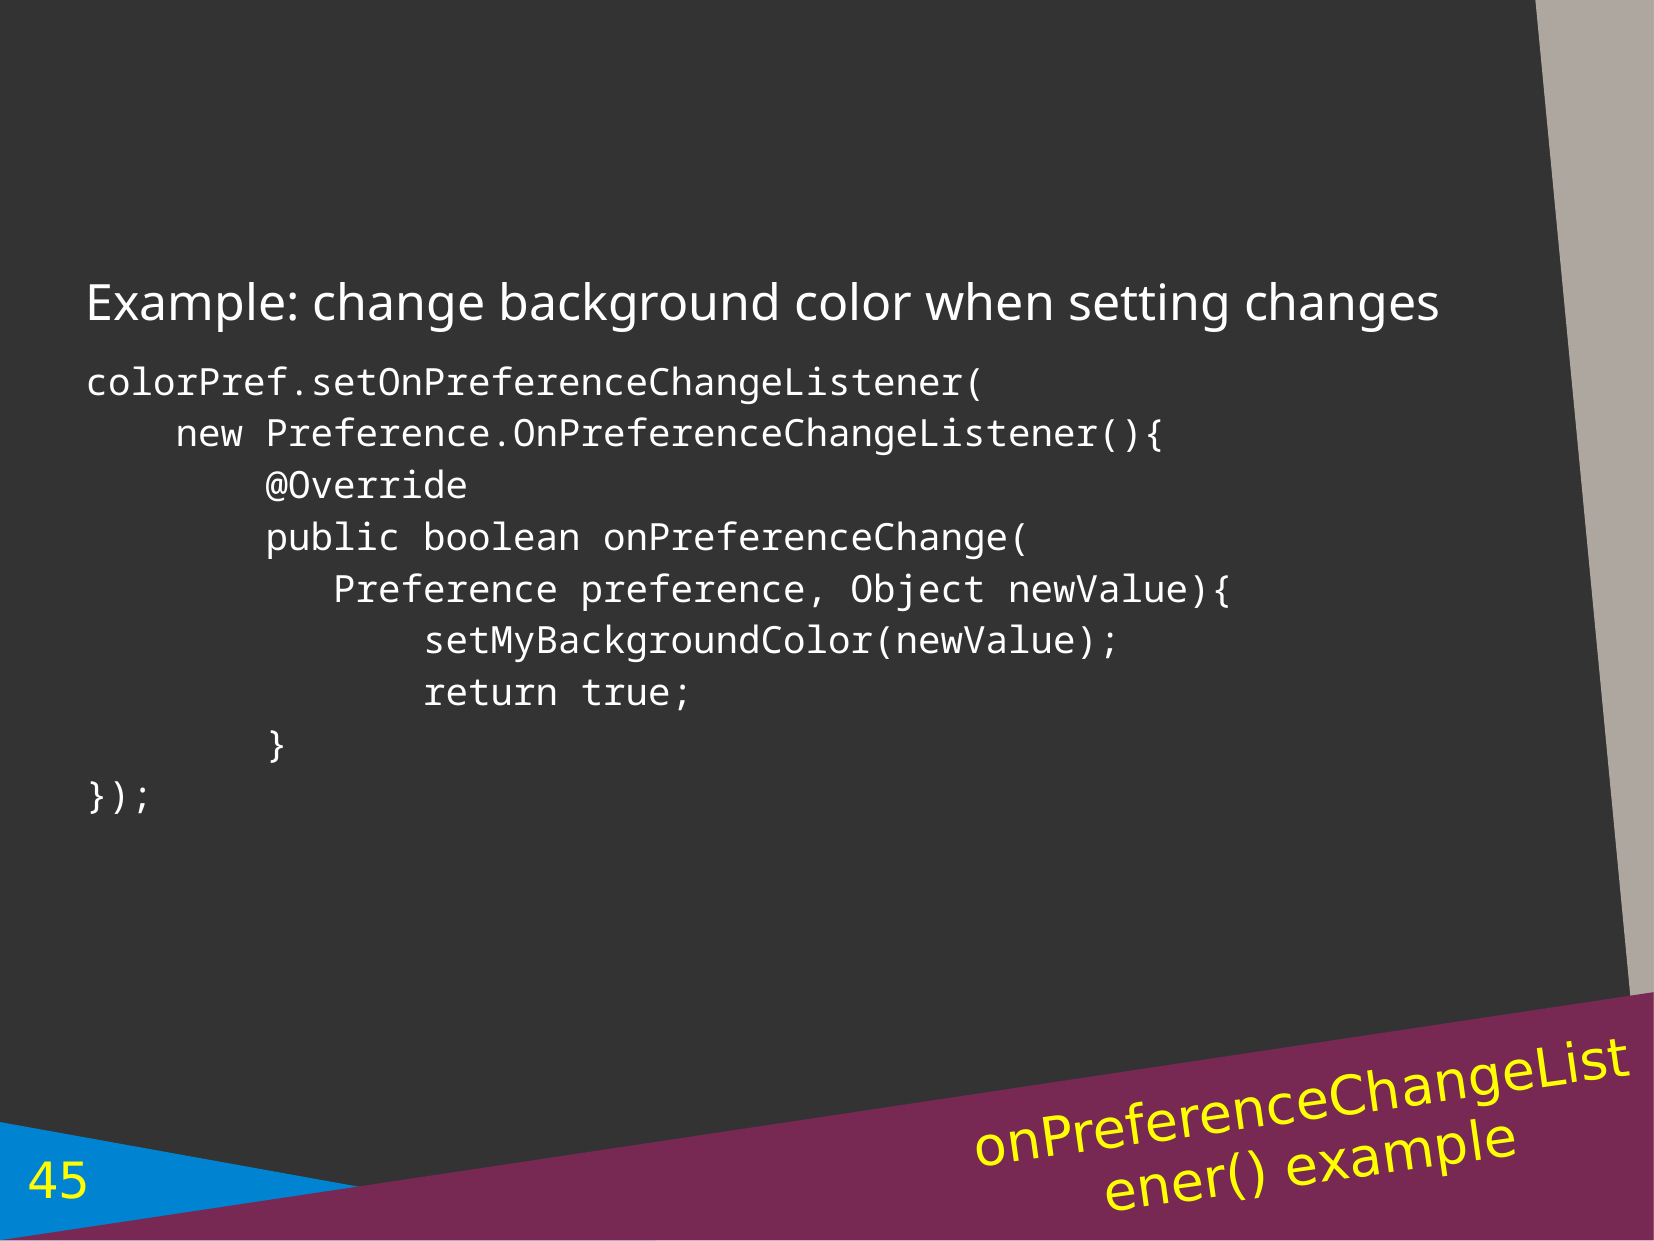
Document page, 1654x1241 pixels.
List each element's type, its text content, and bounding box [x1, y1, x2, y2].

list Example: change background color when setting changes colorPref.setOnPreferenceChangeListener( new Preference.OnPreferenceChangeListener(){ @Override public boolean onPreferenceChange( Preference preference, Object newValue){ setMyBackgroundColor(newValue); return true; } }); [70, 246, 1469, 816]
title onPreferenceChangeListener() example [956, 995, 1654, 1241]
